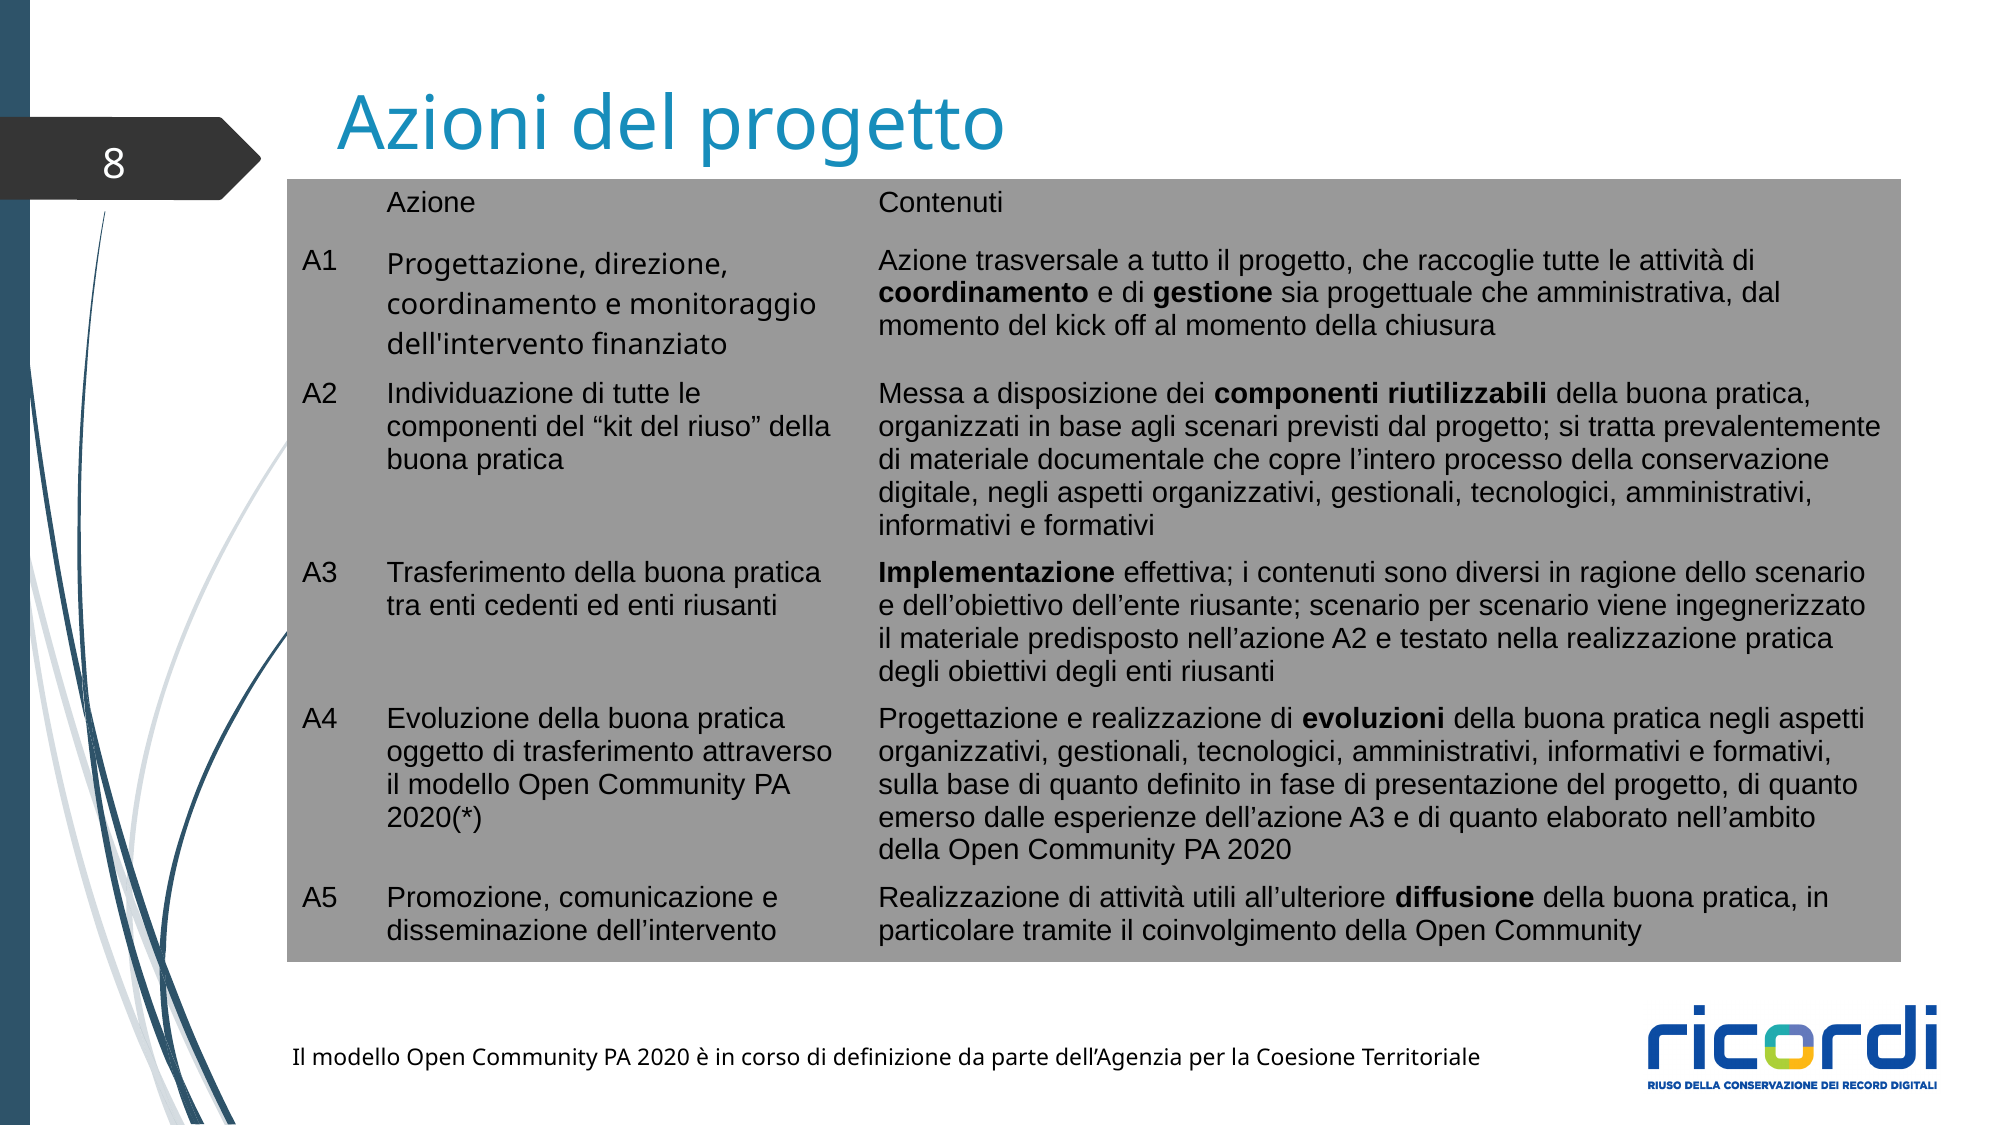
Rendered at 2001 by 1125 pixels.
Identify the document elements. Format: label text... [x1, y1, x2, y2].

text_box <numero> [87, 129, 216, 190]
table_cell Promozione, comunicazione e disseminazione dell’intervento [372, 873, 864, 962]
table_cell A4 [287, 695, 372, 873]
picture [1643, 1000, 1941, 1094]
table_header [287, 179, 372, 236]
table_cell Azione trasversale a tutto il progetto, che raccoglie tutte le attività di coordinamento e di gestione sia progettuale che amministrativa, dal momento del kick off al momento della chiusura [864, 236, 1901, 370]
text_box Il modello Open Community PA 2020 è in corso di definizione da parte dell’Agenzia per la Coesione Territoriale [277, 1035, 1544, 1079]
table_cell Individuazione di tutte le componenti del “kit del riuso” della buona pratica [372, 370, 864, 549]
table_cell Implementazione effettiva; i contenuti sono diversi in ragione dello scenario e dell’obiettivo dell’ente riusante; scenario per scenario viene ingegnerizzato il materiale predisposto nell’azione A2 e testato nella realizzazione pratica degli obiettivi degli enti riusanti [864, 549, 1901, 695]
table_cell A1 [287, 236, 372, 370]
table_cell Progettazione, direzione, coordinamento e monitoraggio dell'intervento finanziato [372, 236, 864, 370]
table_cell Messa a disposizione dei componenti riutilizzabili della buona pratica, organizzati in base agli scenari previsti dal progetto; si tratta prevalentemente di materiale documentale che copre l’intero processo della conservazione digitale, negli aspetti organizzativi, gestionali, tecnologici, amministrativi, informativi e formativi [864, 370, 1901, 549]
table_cell Realizzazione di attività utili all’ulteriore diffusione della buona pratica, in particolare tramite il coinvolgimento della Open Community [864, 873, 1901, 962]
table_header Azione [372, 179, 864, 236]
table_cell A3 [287, 549, 372, 695]
table_cell A2 [287, 370, 372, 549]
title Azioni del progetto [322, 66, 1941, 220]
table_cell Trasferimento della buona pratica tra enti cedenti ed enti riusanti [372, 549, 864, 695]
table_cell Evoluzione della buona pratica oggetto di trasferimento attraverso il modello Open Community PA 2020(*) [372, 695, 864, 873]
table_cell Progettazione e realizzazione di evoluzioni della buona pratica negli aspetti organizzativi, gestionali, tecnologici, amministrativi, informativi e formativi, sulla base di quanto definito in fase di presentazione del progetto, di quanto emerso dalle esperienze dell’azione A3 e di quanto elaborato nell’ambito della Open Community PA 2020 [864, 695, 1901, 873]
table_cell A5 [287, 873, 372, 962]
table_header Contenuti [864, 179, 1901, 236]
